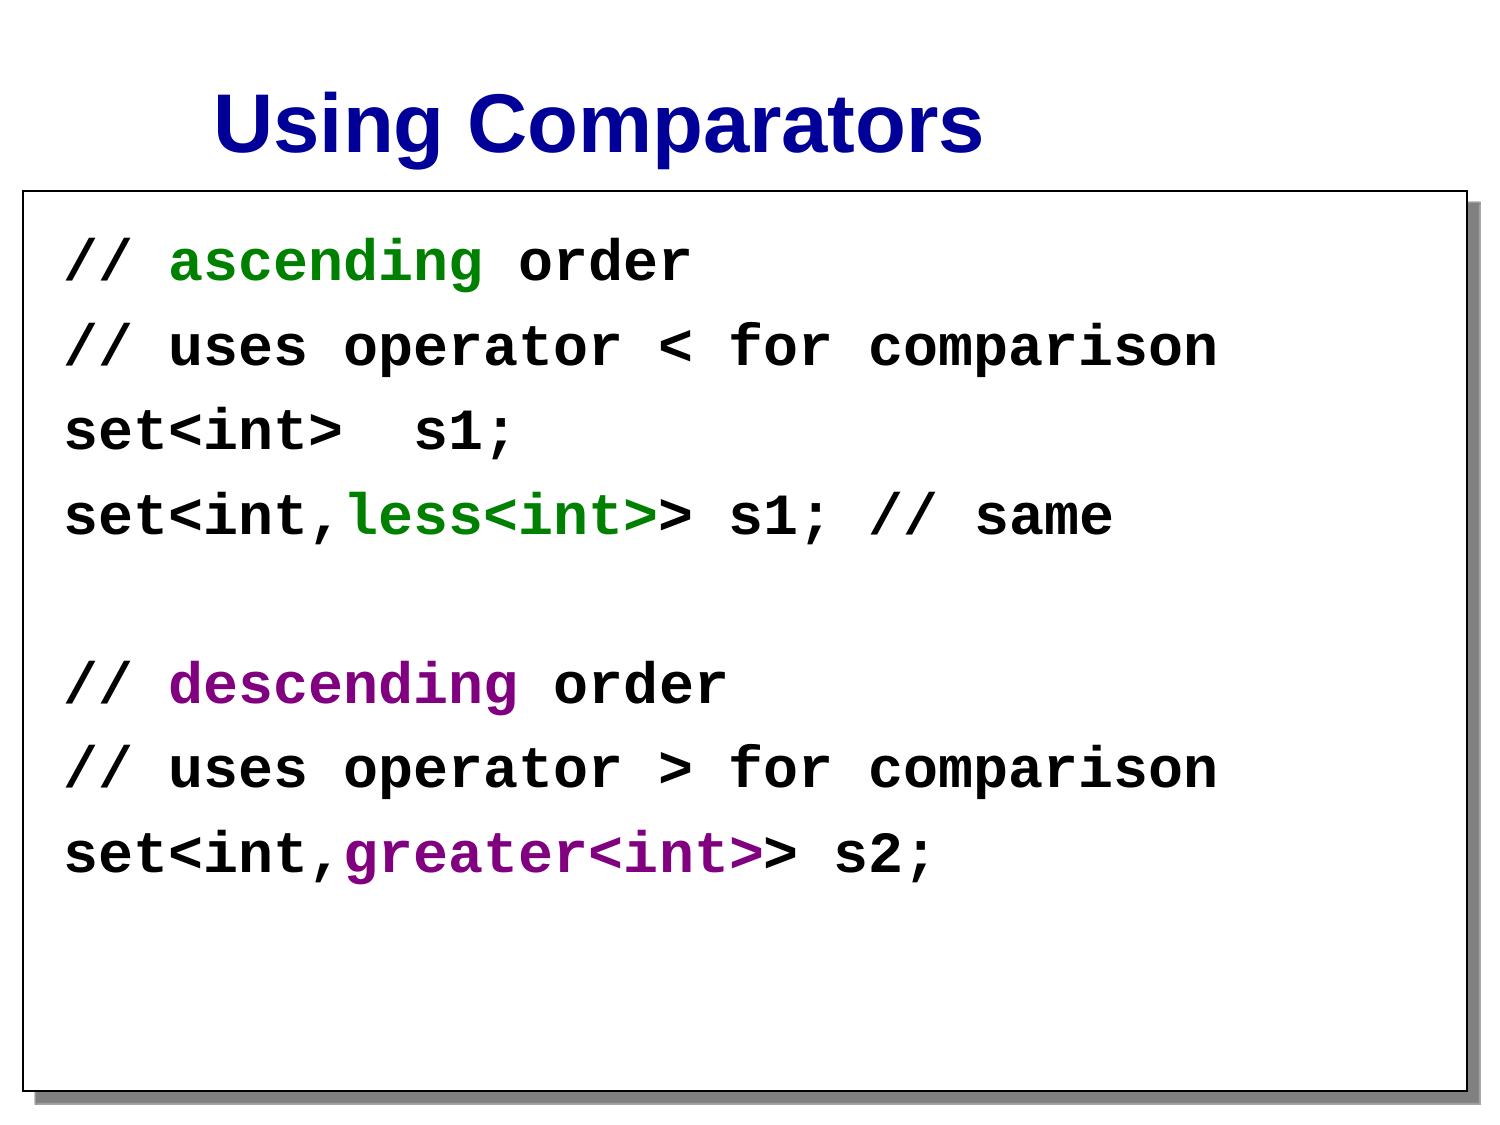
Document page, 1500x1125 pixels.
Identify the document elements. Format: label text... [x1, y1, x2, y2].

text_box [22, 190, 1468, 1091]
list // ascending order // uses operator < for comparison set<int> s1; set<int,less<int>> s1; // same // descending order // uses operator > for comparison set<int,greater<int>> s2; [49, 215, 1468, 1037]
title Using Comparators [198, 17, 1468, 215]
